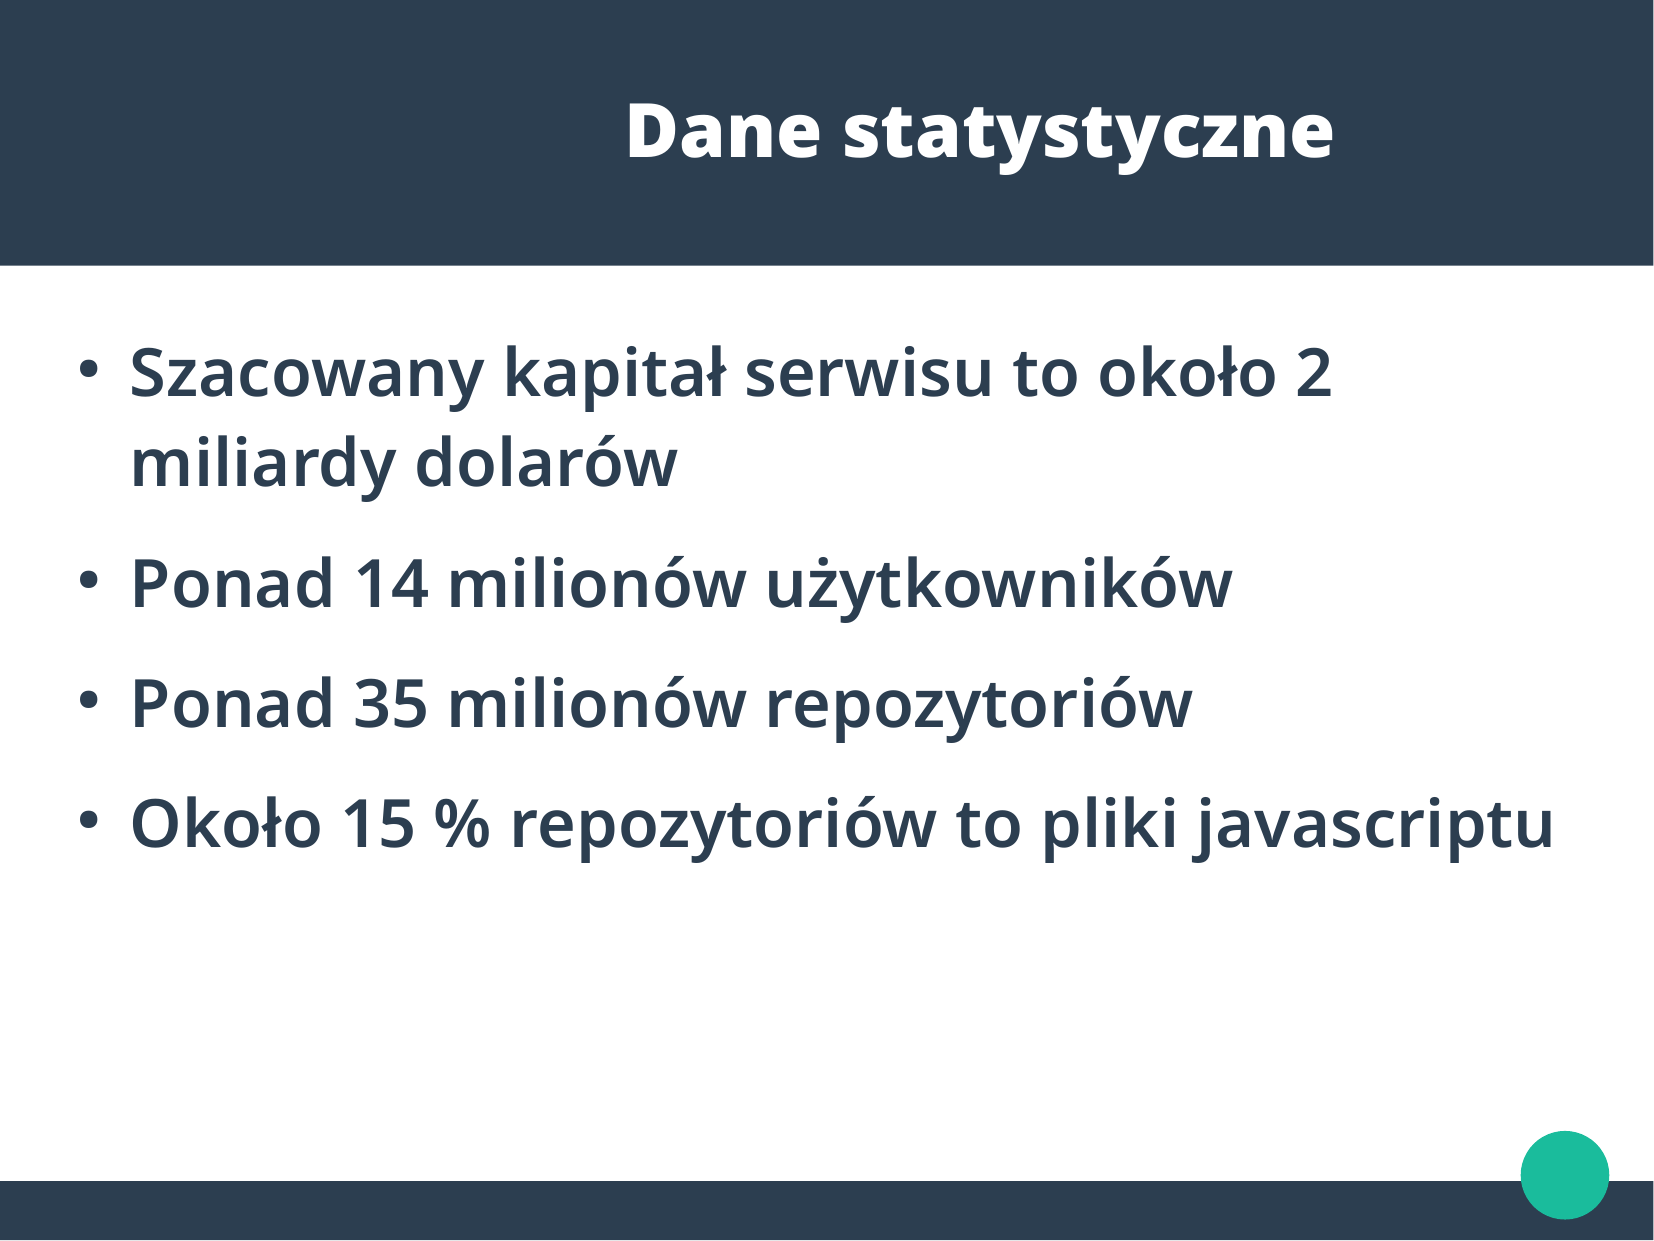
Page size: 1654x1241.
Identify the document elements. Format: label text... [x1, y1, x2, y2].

title Dane statystyczne [59, 49, 1595, 207]
list Szacowany kapitał serwisu to około 2 miliardy dolarów Ponad 14 milionów użytkowników Ponad 35 milionów repozytoriów Około 15 % repozytoriów to pliki javascriptu [59, 324, 1595, 1152]
